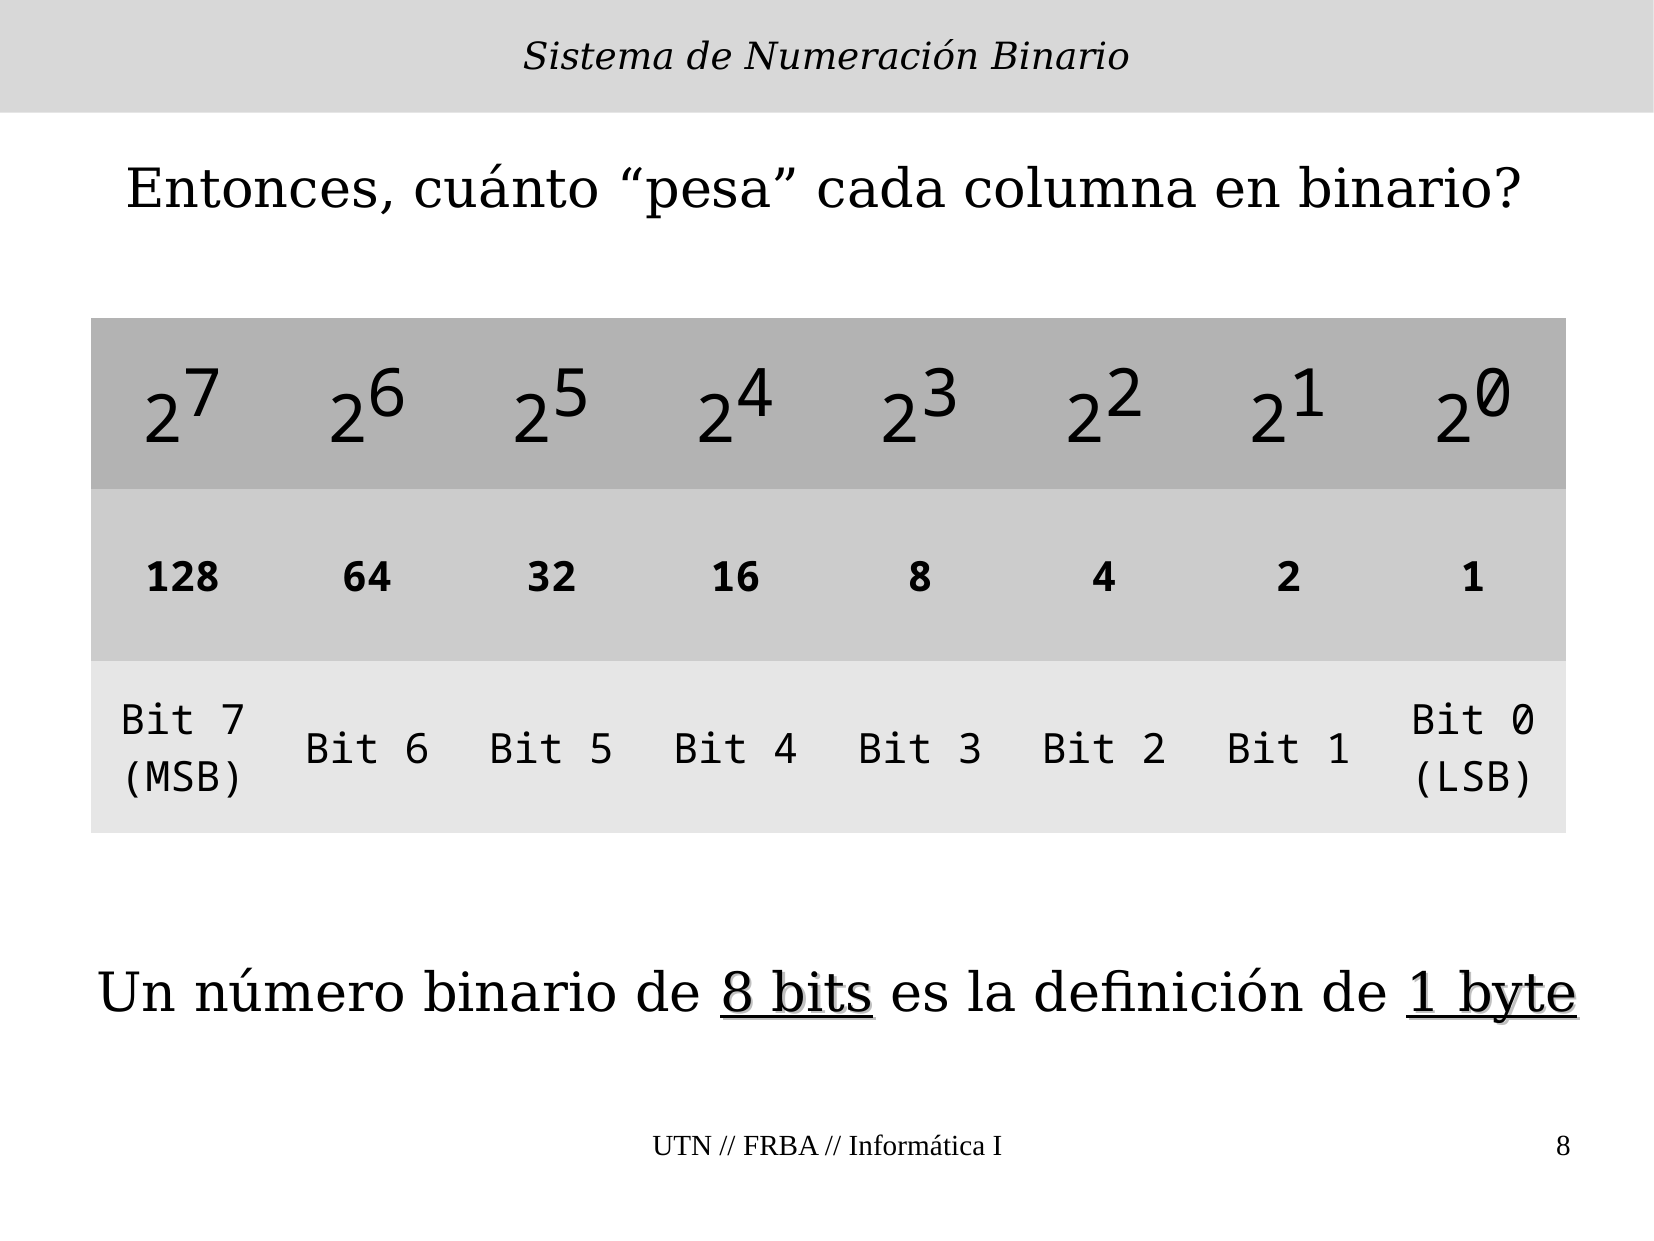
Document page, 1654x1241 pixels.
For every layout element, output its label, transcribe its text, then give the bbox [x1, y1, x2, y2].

table_cell Bit 6 [275, 661, 459, 833]
table_header 26 [275, 318, 459, 489]
table_header 23 [828, 318, 1012, 489]
table_cell Bit 4 [643, 661, 828, 833]
table_header 24 [643, 318, 828, 489]
text_box Un número binario de 8 bits es la definición de 1 byte [49, 953, 1625, 1032]
table_header 21 [1196, 318, 1381, 489]
table_cell Bit 0 (LSB) [1381, 661, 1566, 833]
table_header 20 [1381, 318, 1566, 489]
table_cell Bit 7 (MSB) [91, 661, 275, 833]
table_cell Bit 5 [459, 661, 643, 833]
table_cell 1 [1381, 489, 1566, 661]
table_header 22 [1012, 318, 1196, 489]
table_cell 16 [643, 489, 828, 661]
table_cell Bit 3 [828, 661, 1012, 833]
table_header 25 [459, 318, 643, 489]
table_cell 2 [1196, 489, 1381, 661]
text_box Entonces, cuánto “pesa” cada columna en binario? [37, 150, 1613, 228]
table_header 27 [91, 318, 275, 489]
table_cell Bit 1 [1196, 661, 1381, 833]
table_cell 64 [275, 489, 459, 661]
table_cell 4 [1012, 489, 1196, 661]
table_cell 8 [828, 489, 1012, 661]
text_box Sistema de Numeración Binario [0, 0, 1654, 113]
table_cell Bit 2 [1012, 661, 1196, 833]
table_cell 128 [91, 489, 275, 661]
table_cell 32 [459, 489, 643, 661]
